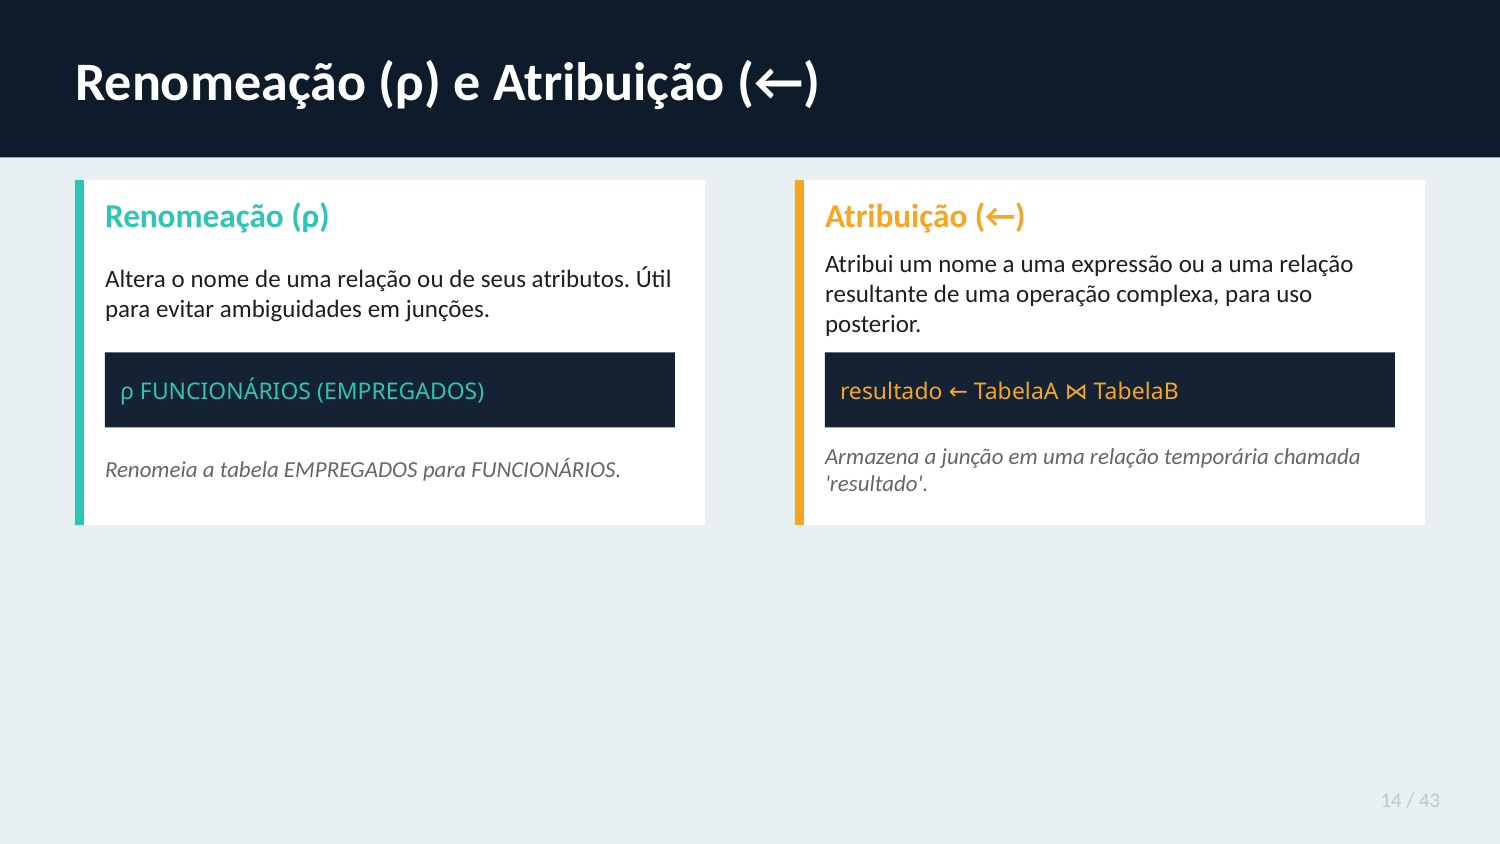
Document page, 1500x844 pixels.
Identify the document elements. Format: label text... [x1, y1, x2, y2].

text_box Renomeação (ρ) e Atribuição (←) [74, 22, 1425, 135]
text_box Renomeação (ρ) [104, 187, 675, 240]
text_box [74, 179, 705, 525]
text_box Atribui um nome a uma expressão ou a uma relação resultante de uma operação complexa, para uso posterior. [824, 247, 1395, 338]
text_box resultado ← TabelaA ⋈ TabelaB [839, 356, 1380, 425]
text_box Atribuição (←) [824, 187, 1395, 240]
text_box Altera o nome de uma relação ou de seus atributos. Útil para evitar ambiguidades em junções. [104, 247, 675, 338]
text_box ρ FUNCIONÁRIOS (EMPREGADOS) [119, 356, 660, 425]
text_box 14 / 43 [1274, 772, 1455, 825]
text_box [794, 179, 1425, 525]
text_box Armazena a junção em uma relação temporária chamada 'resultado'. [824, 442, 1395, 495]
text_box [0, 0, 1500, 158]
text_box Renomeia a tabela EMPREGADOS para FUNCIONÁRIOS. [104, 442, 675, 495]
